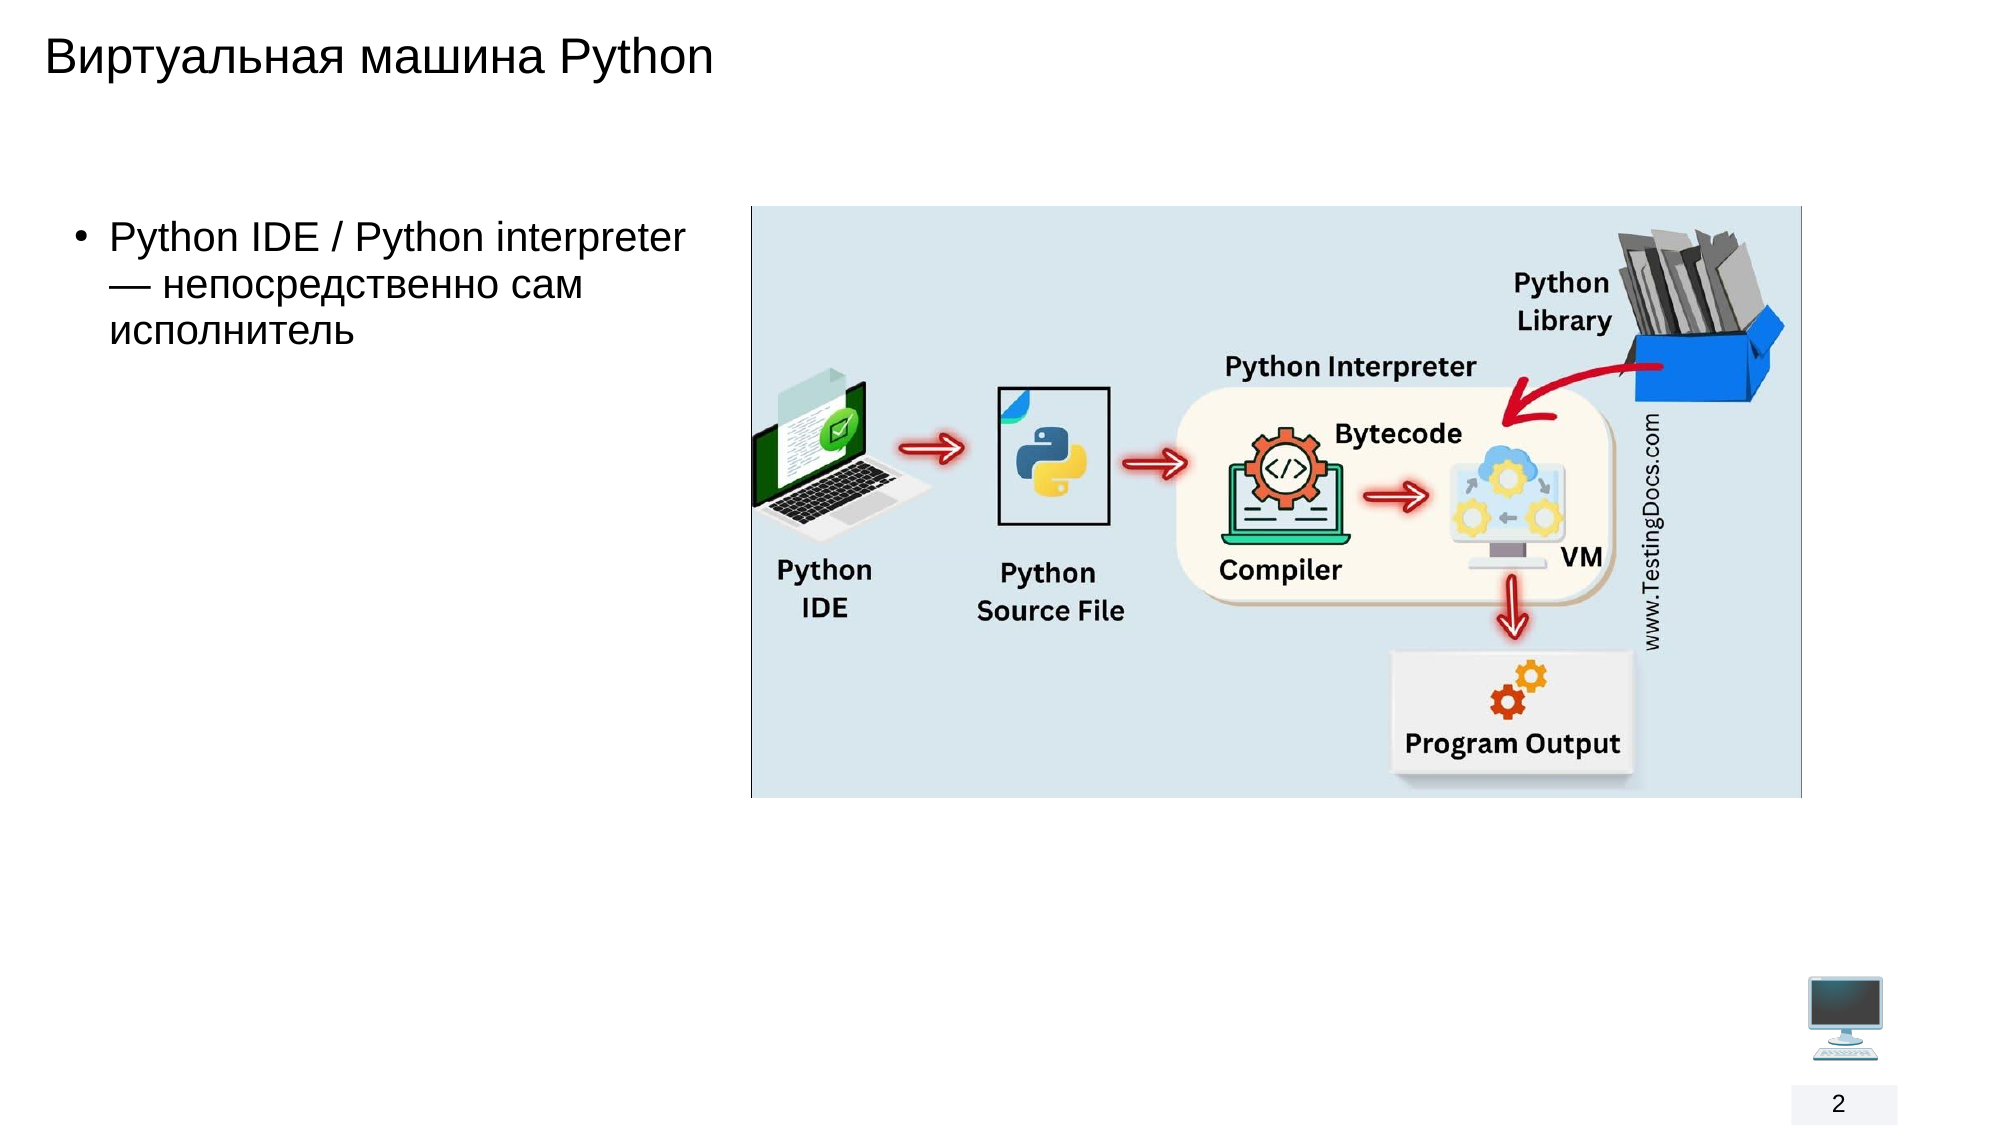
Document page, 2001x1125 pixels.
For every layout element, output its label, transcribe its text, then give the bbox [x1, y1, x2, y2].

text_box <number> [1817, 1082, 1961, 1125]
picture [751, 206, 1802, 798]
text_box Виртуальная машина Python [29, 21, 1595, 92]
picture [1801, 974, 1890, 1063]
text_box Python IDE / Python interpreter — непосредственно сам исполнитель [59, 206, 709, 656]
